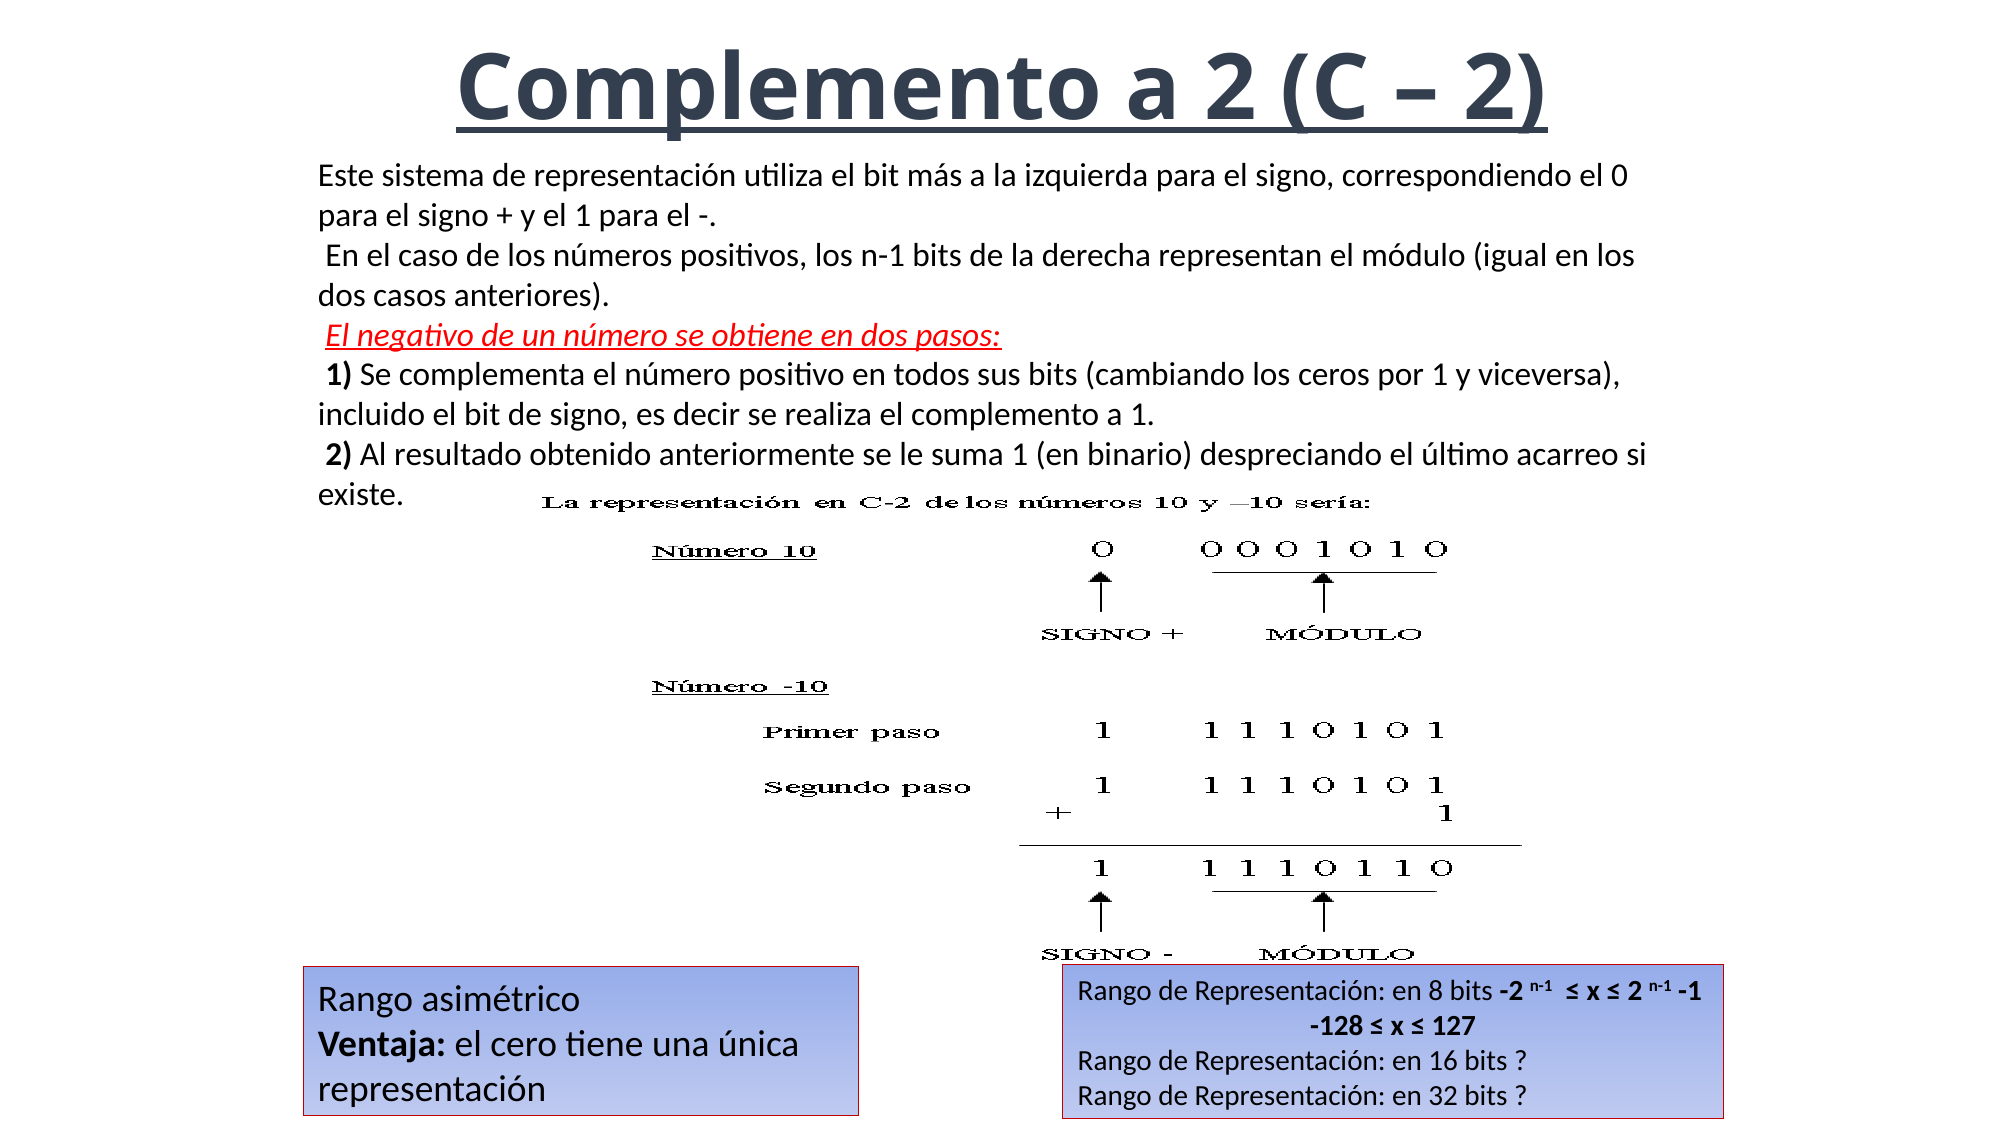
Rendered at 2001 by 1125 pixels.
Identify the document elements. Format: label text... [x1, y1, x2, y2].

text_box Rango de Representación: en 8 bits -2 n-1 ≤ x ≤ 2 n-1 -1 -128 ≤ x ≤ 127 Rango de Representación: en 16 bits ? Rango de Representación: en 32 bits ? [1062, 964, 1724, 1119]
text_box Este sistema de representación utiliza el bit más a la izquierda para el signo, correspondiendo el 0 para el signo + y el 1 para el -. En el caso de los números positivos, los n-1 bits de la derecha representan el módulo (igual en los dos casos anteriores). El negativo de un número se obtiene en dos pasos: 1) Se complementa el número positivo en todos sus bits (cambiando los ceros por 1 y viceversa), incluido el bit de signo, es decir se realiza el complemento a 1. 2) Al resultado obtenido anteriormente se le suma 1 (en binario) despreciando el último acarreo si existe. [303, 145, 1686, 520]
text_box Complemento a 2 (C – 2) [326, 20, 1677, 209]
text_box Rango asimétrico Ventaja: el cero tiene una única representación [303, 966, 859, 1116]
picture [527, 491, 1544, 965]
